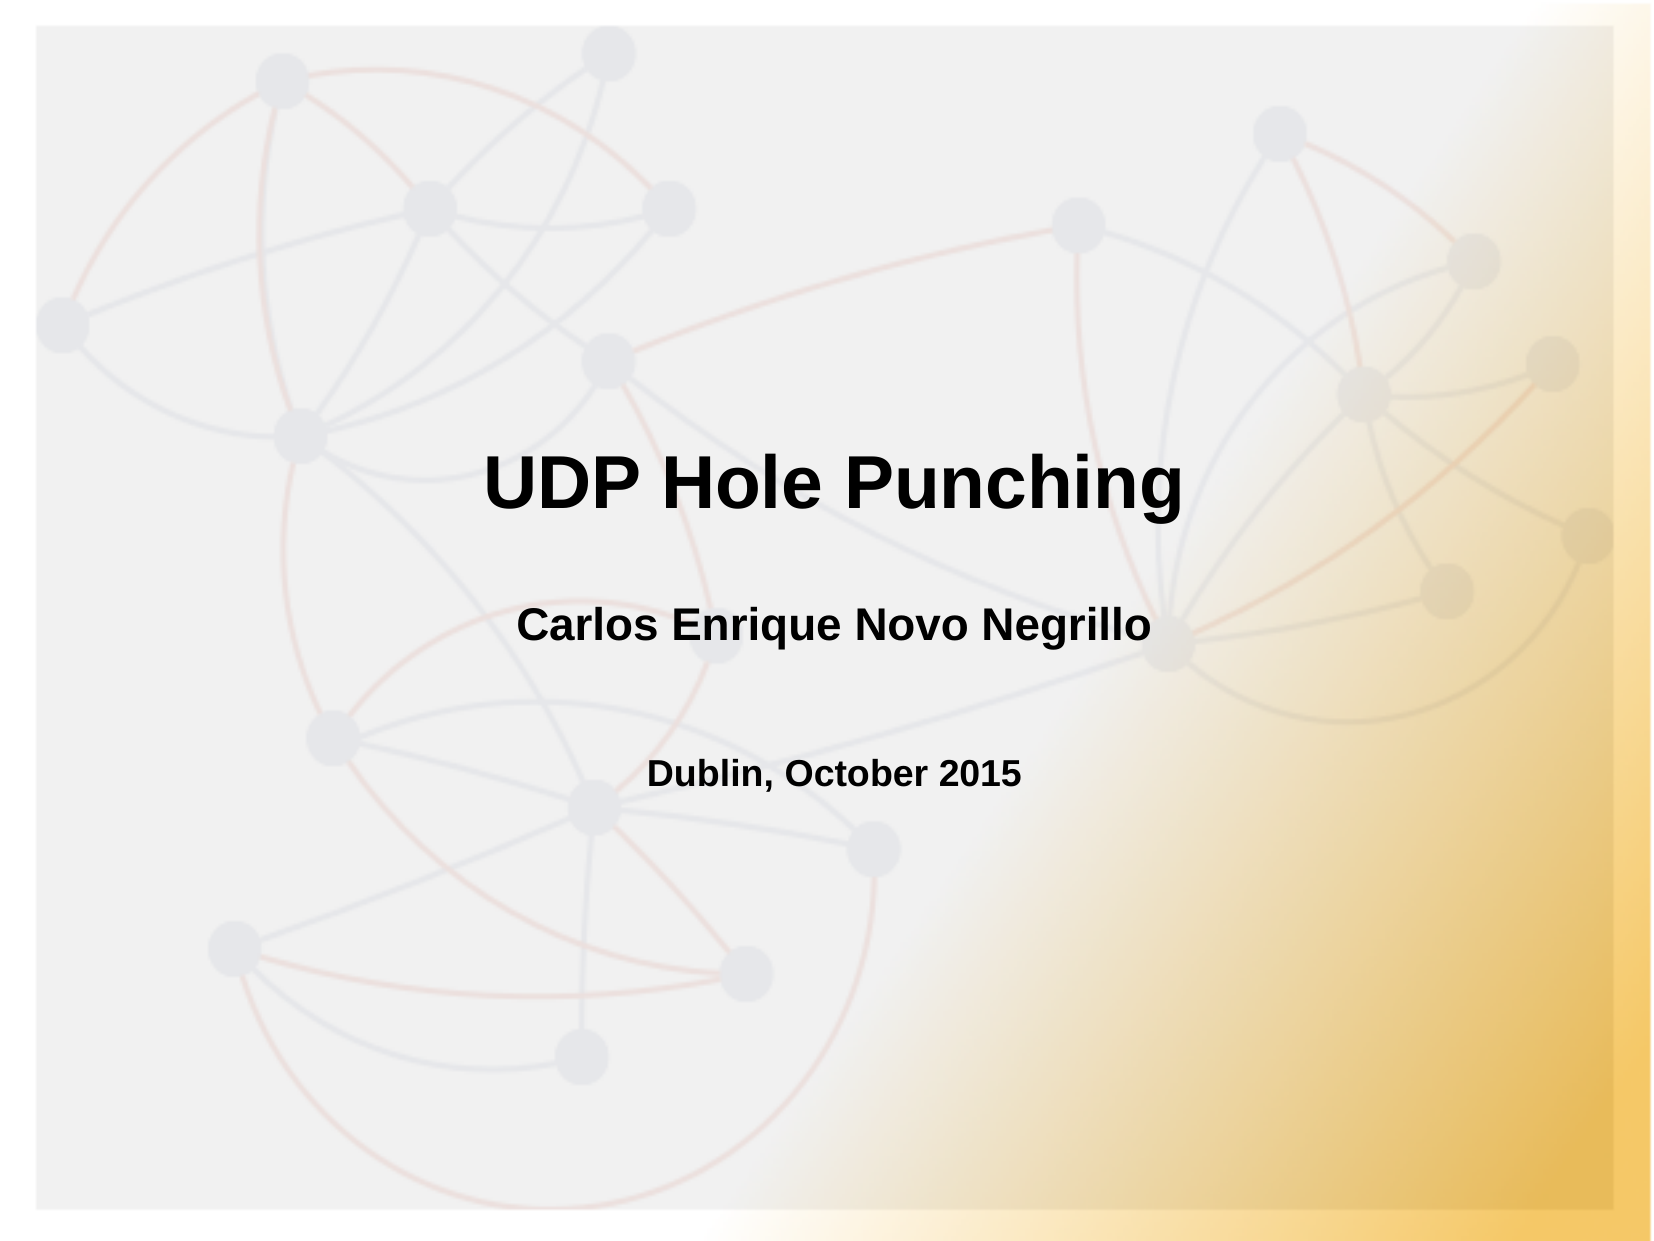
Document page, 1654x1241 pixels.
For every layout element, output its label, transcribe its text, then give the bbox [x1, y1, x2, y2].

picture [0, 0, 1654, 1241]
subtitle UDP Hole Punching Carlos Enrique Novo Negrillo Dublin, October 2015 [91, 229, 1578, 1109]
